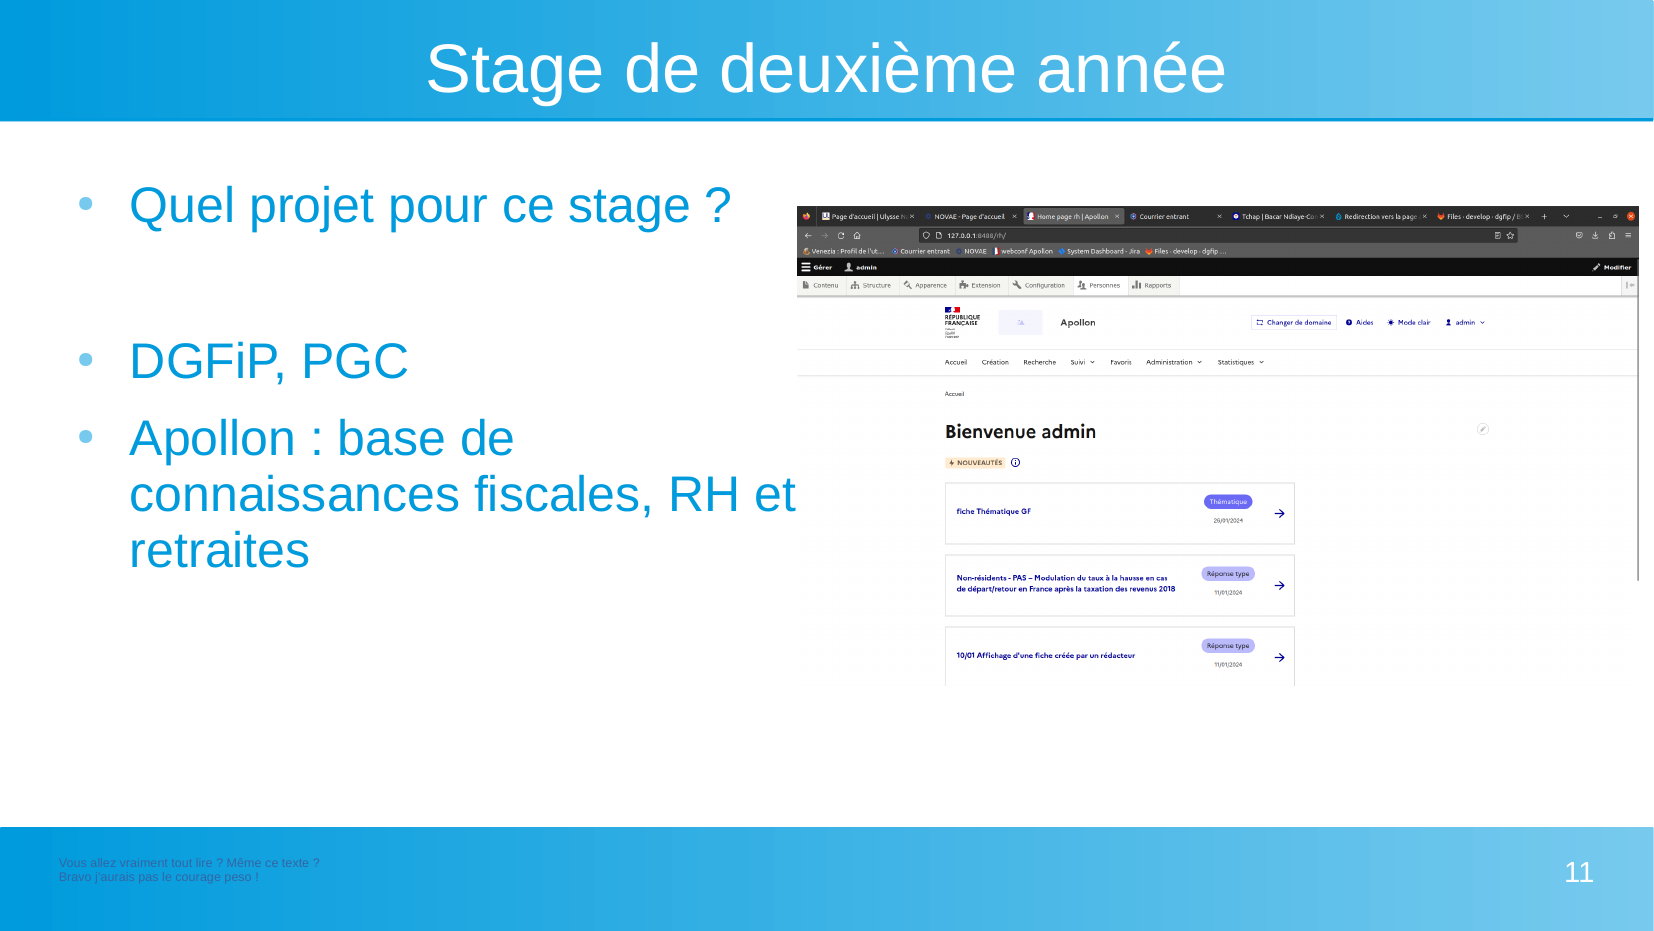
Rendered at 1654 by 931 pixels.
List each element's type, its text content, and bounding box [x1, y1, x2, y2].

title Stage de deuxième année [59, 29, 1595, 108]
list Quel projet pour ce stage ? DGFiP, PGC Apollon : base de connaissances fiscales, RH et retraites [59, 177, 809, 768]
picture [797, 206, 1639, 686]
